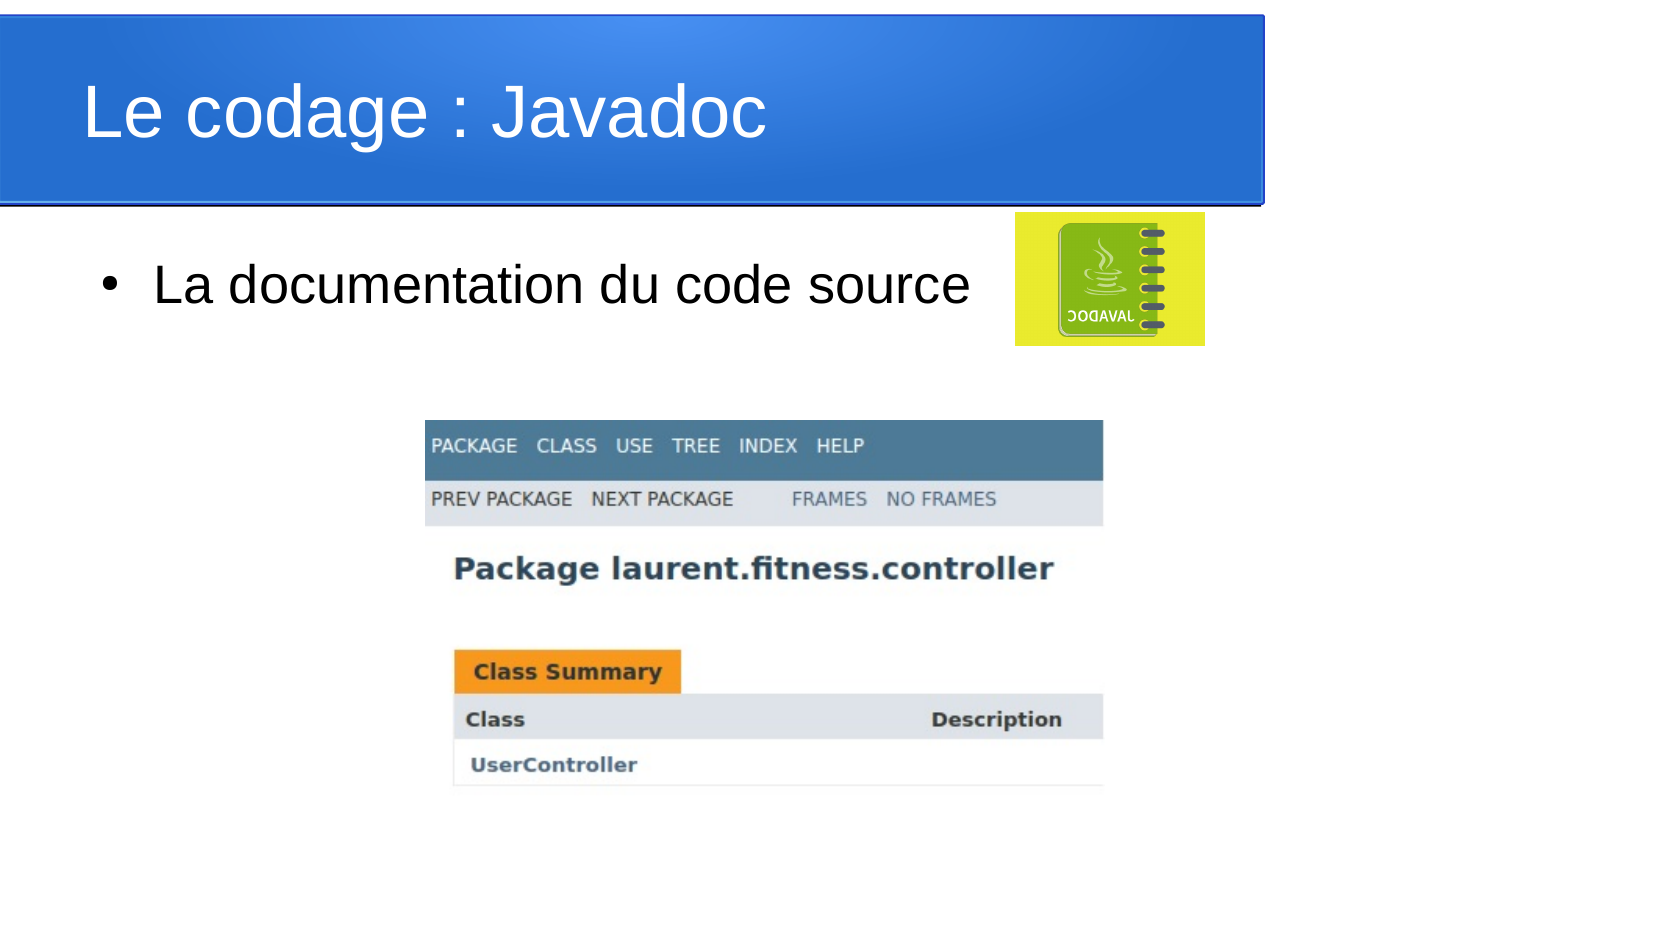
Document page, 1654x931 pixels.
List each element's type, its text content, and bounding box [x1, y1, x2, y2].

picture [425, 420, 1105, 827]
picture [1015, 212, 1205, 346]
title Le codage : Javadoc [82, 35, 1235, 189]
list La documentation du code source [82, 224, 1571, 886]
